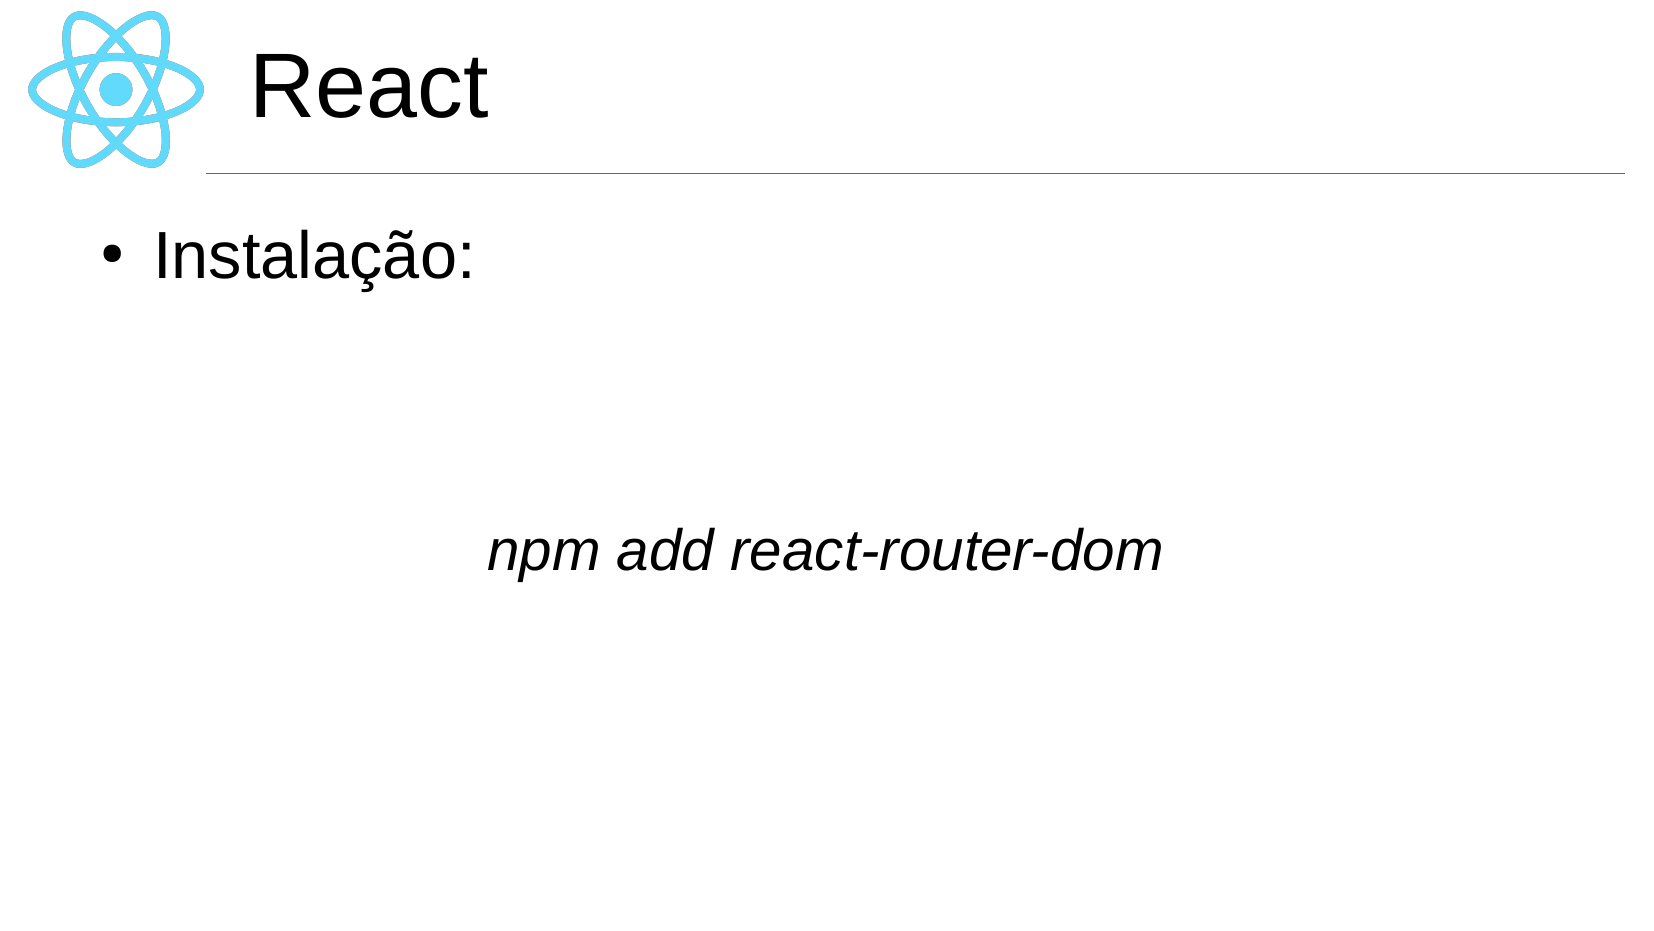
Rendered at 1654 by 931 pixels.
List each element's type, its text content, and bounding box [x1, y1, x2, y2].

picture [0, 0, 292, 207]
title React [292, 7, 1654, 164]
list Instalação: [82, 217, 1571, 298]
text_box npm add react-router-dom [472, 510, 1241, 591]
